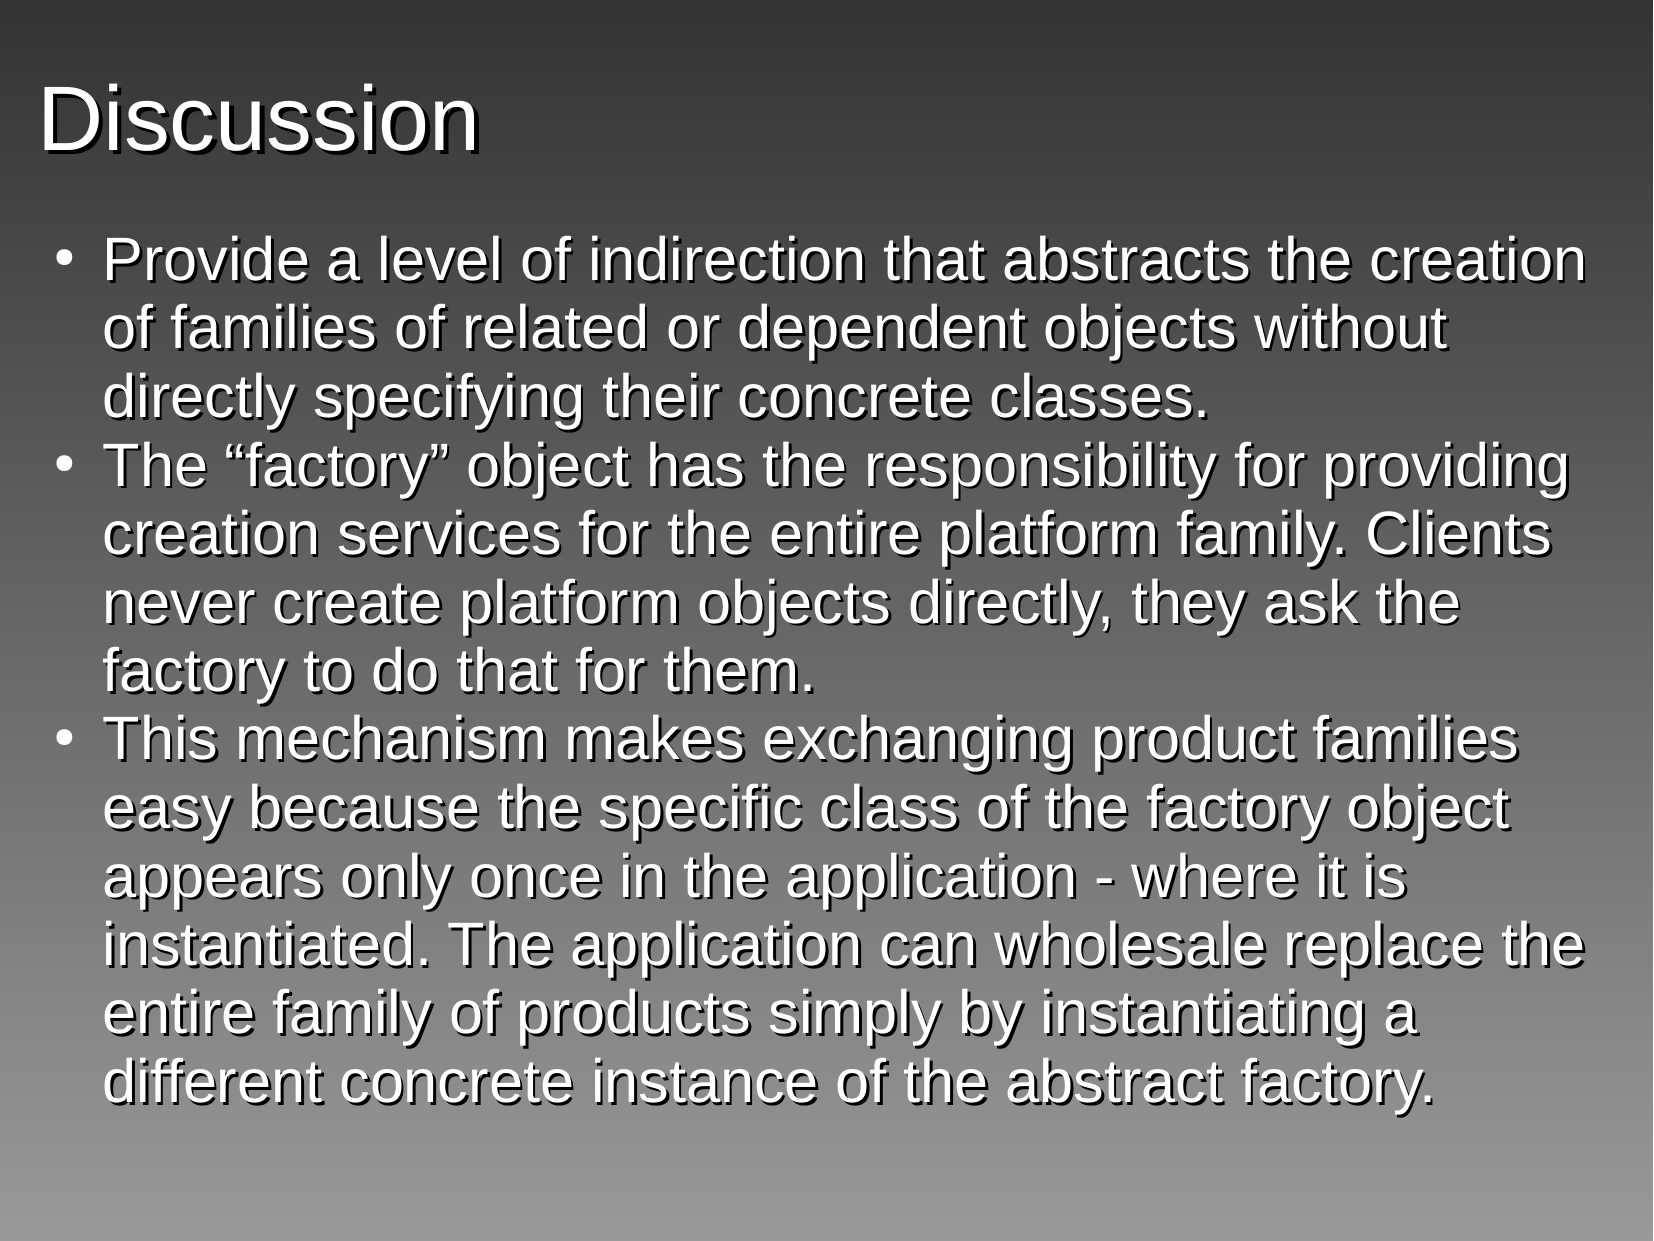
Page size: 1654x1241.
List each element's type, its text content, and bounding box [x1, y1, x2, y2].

title Discussion [37, 49, 1613, 188]
list Provide a level of indirection that abstracts the creation of families of related or dependent objects without directly specifying their concrete classes. The “factory” object has the responsibility for providing creation services for the entire platform family. Clients never create platform objects directly, they ask the factory to do that for them. This mechanism makes exchanging product families easy because the specific class of the factory object appears only once in the application - where it is instantiated. The application can wholesale replace the entire family of products simply by instantiating a different concrete instance of the abstract factory. [37, 225, 1613, 1126]
